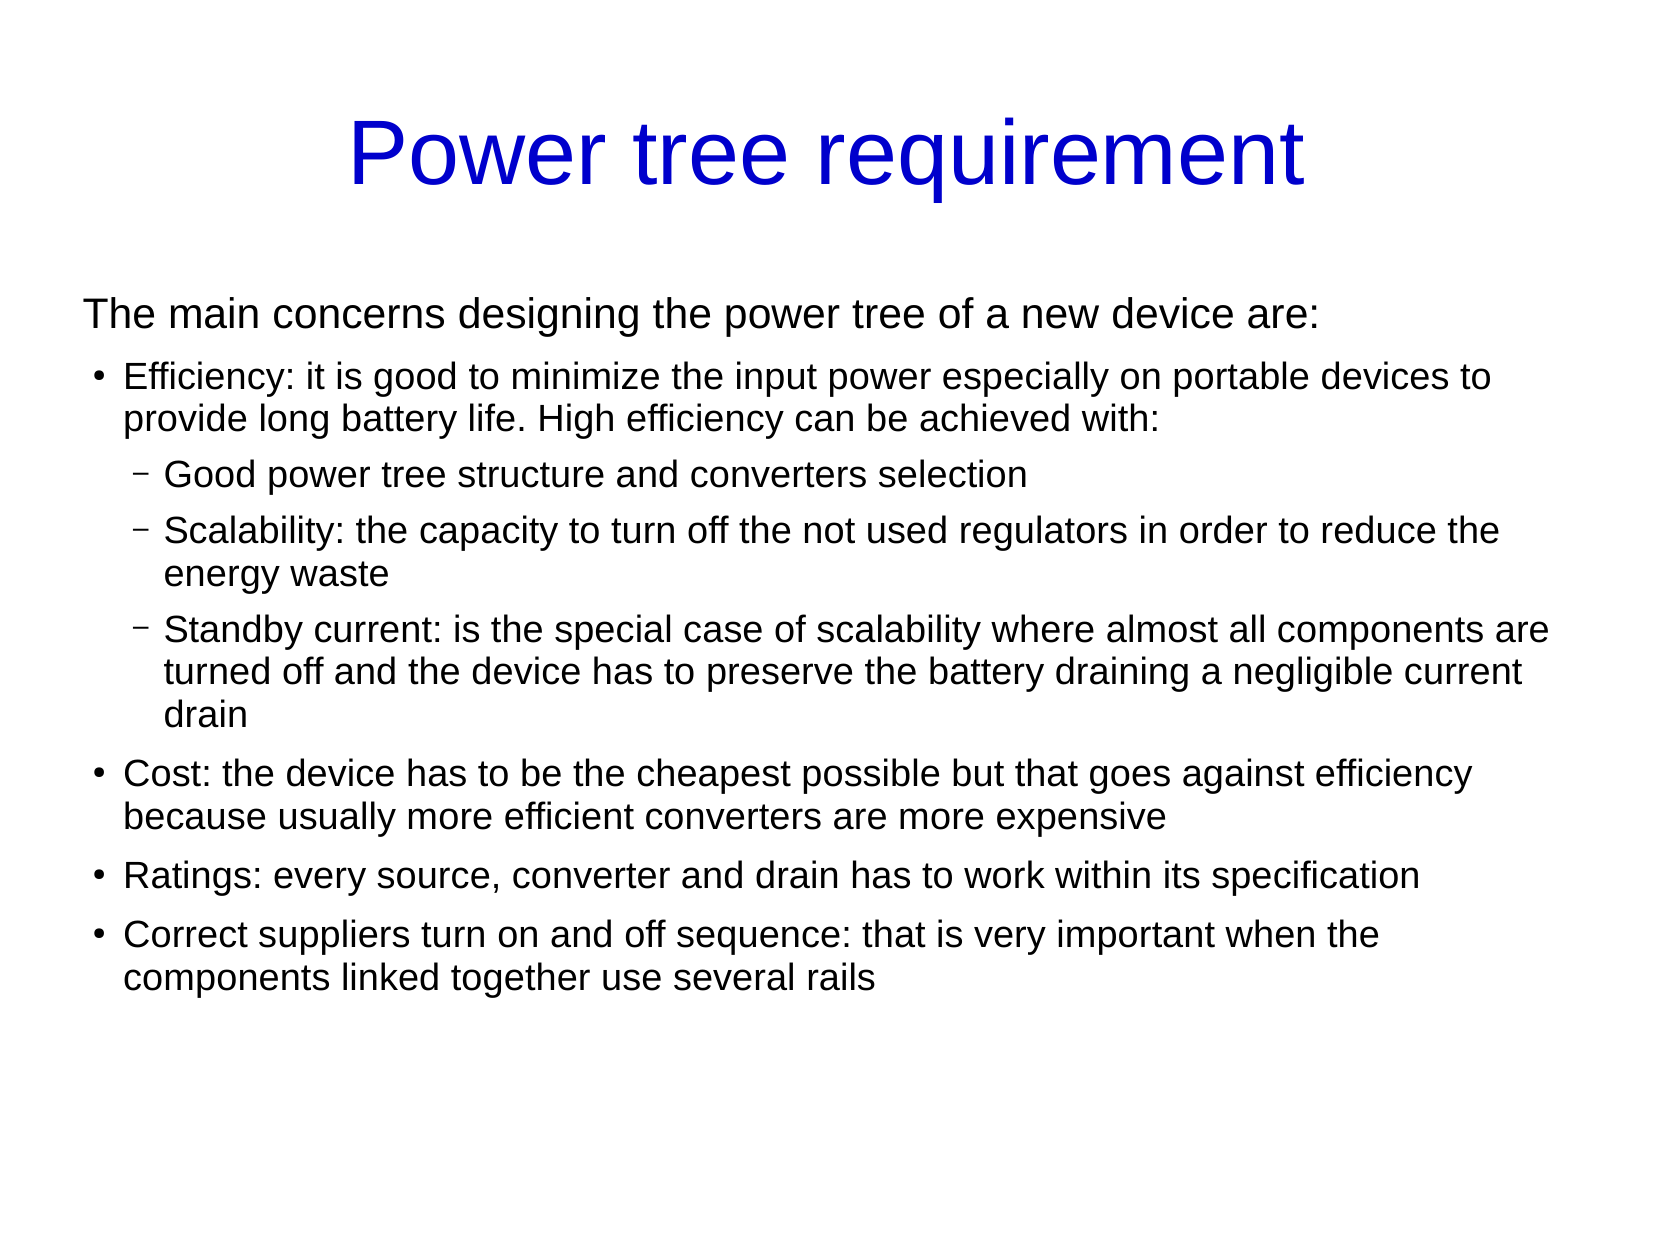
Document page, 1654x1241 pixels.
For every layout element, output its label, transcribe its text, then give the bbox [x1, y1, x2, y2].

title Power tree requirement [82, 49, 1571, 257]
list The main concerns designing the power tree of a new device are: Efficiency: it is good to minimize the input power especially on portable devices to provide long battery life. High efficiency can be achieved with: Good power tree structure and converters selection Scalability: the capacity to turn off the not used regulators in order to reduce the energy waste Standby current: is the special case of scalability where almost all components are turned off and the device has to preserve the battery draining a negligible current drain Cost: the device has to be the cheapest possible but that goes against efficiency because usually more efficient converters are more expensive Ratings: every source, converter and drain has to work within its specification Correct suppliers turn on and off sequence: that is very important when the components linked together use several rails [82, 290, 1571, 1010]
